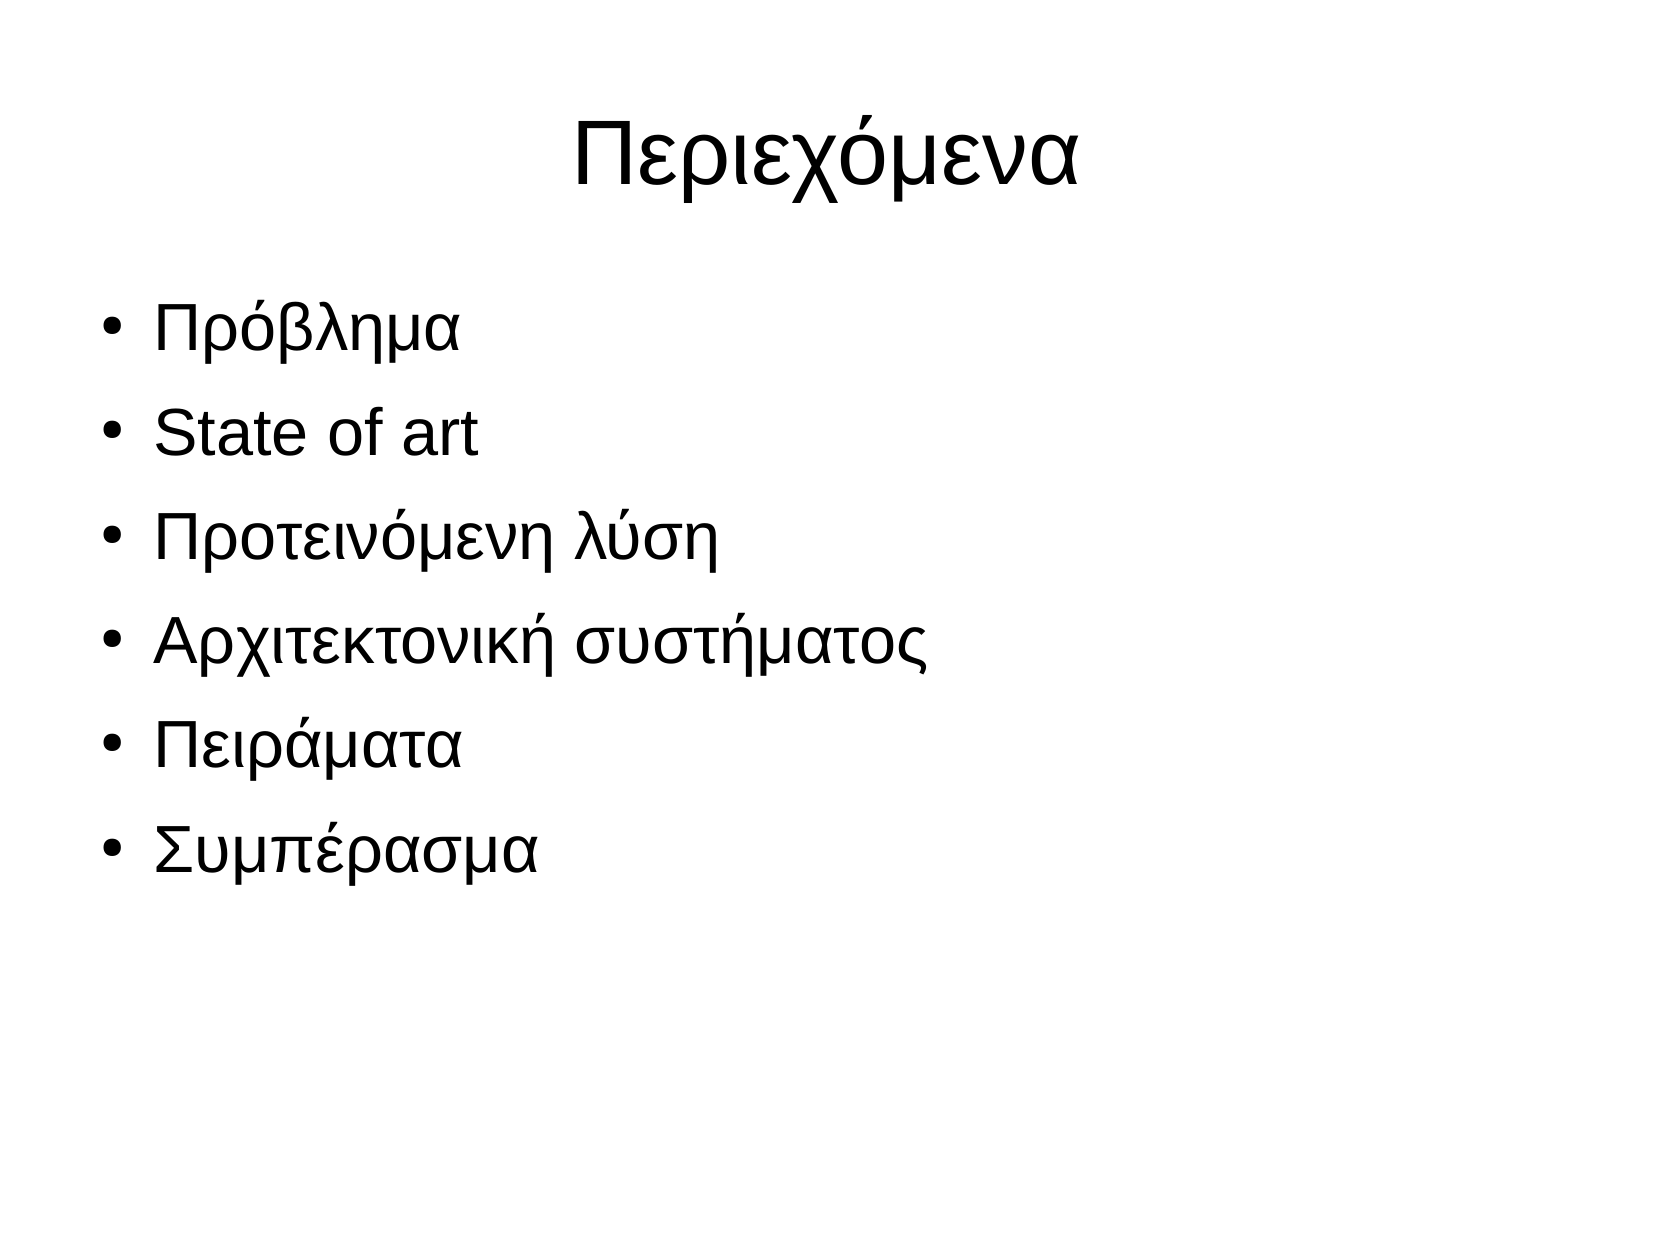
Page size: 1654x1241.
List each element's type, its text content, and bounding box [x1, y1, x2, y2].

list Πρόβλημα State of art Προτεινόμενη λύση Αρχιτεκτονική συστήματος Πειράματα Συμπέρασμα [82, 290, 1571, 1010]
title Περιεχόμενα [82, 49, 1571, 257]
